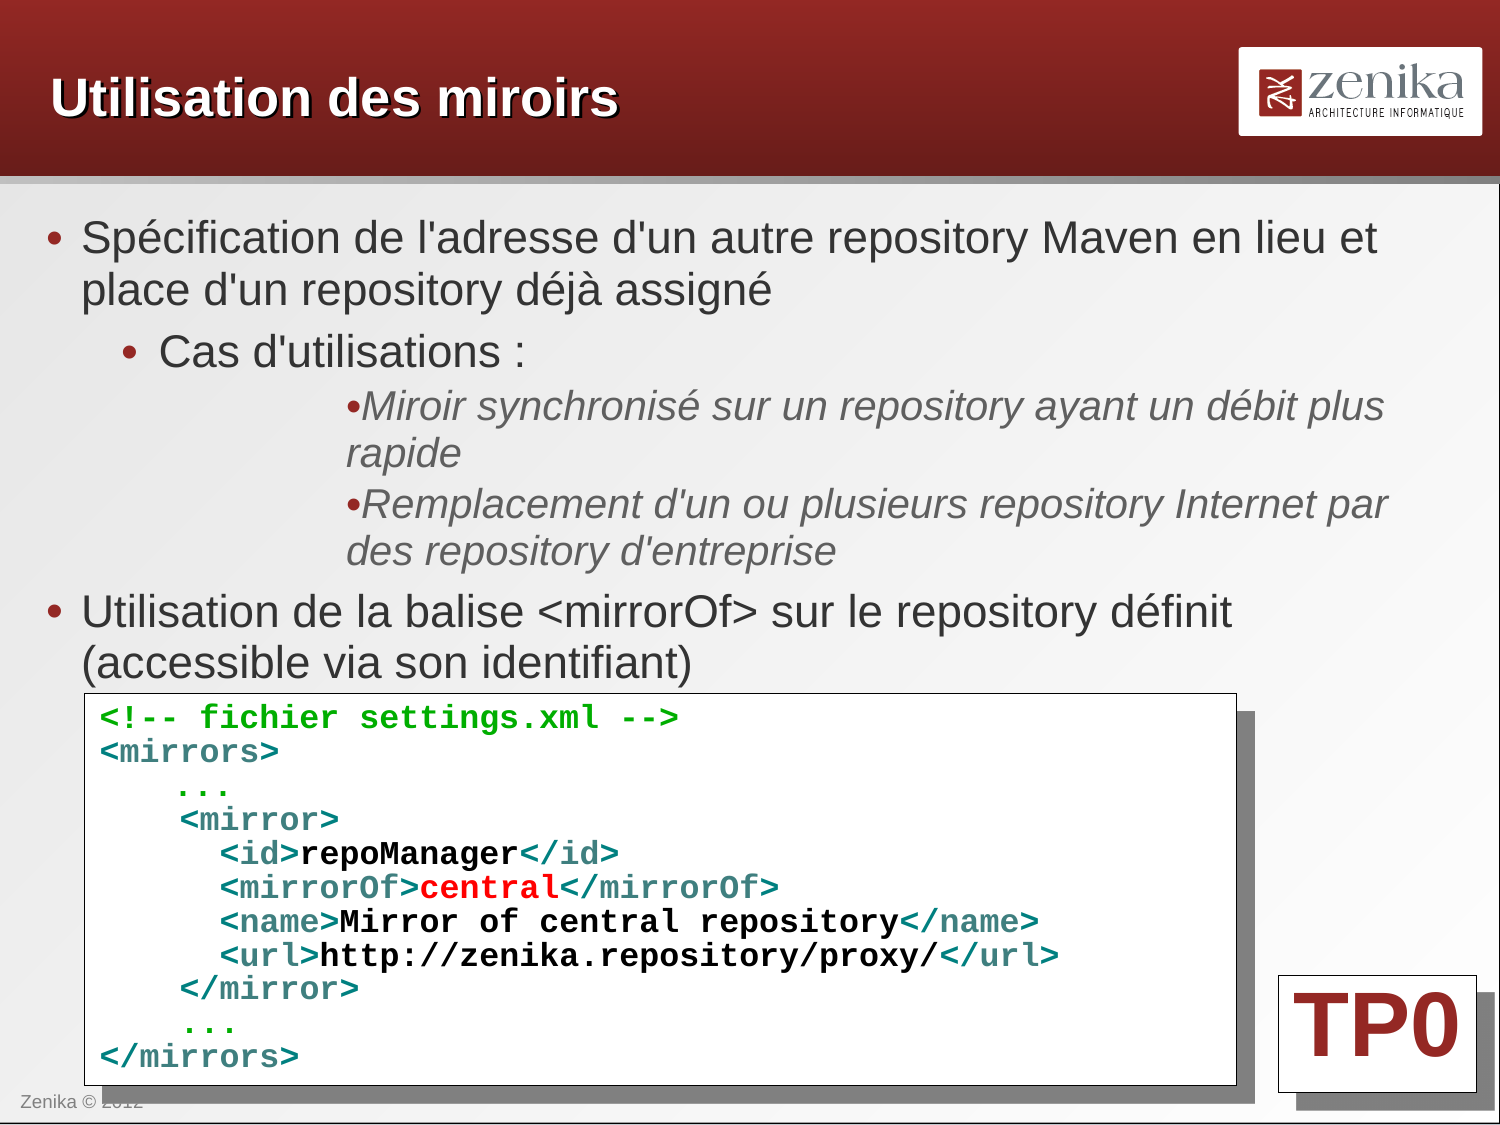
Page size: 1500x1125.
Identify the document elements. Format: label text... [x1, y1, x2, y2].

text_box <!-- fichier settings.xml --> <mirrors> ... <mirror> <id>repoManager</id> <mirrorOf>central</mirrorOf> <name>Mirror of central repository</name> <url>http://zenika.repository/proxy/</url> </mirror> ... </mirrors> [84, 1042, 1237, 1086]
picture [1257, 58, 1464, 125]
list Spécification de l'adresse d'un autre repository Maven en lieu et place d'un repository déjà assigné Cas d'utilisations : Miroir synchronisé sur un repository ayant un débit plus rapide Remplacement d'un ou plusieurs repository Internet par des repository d'entreprise Utilisation de la balise <mirrorOf> sur le repository définit (accessible via son identifiant) [46, 212, 1431, 1042]
title Utilisation des miroirs [50, 15, 1206, 180]
text_box TP0 [1278, 975, 1477, 1093]
